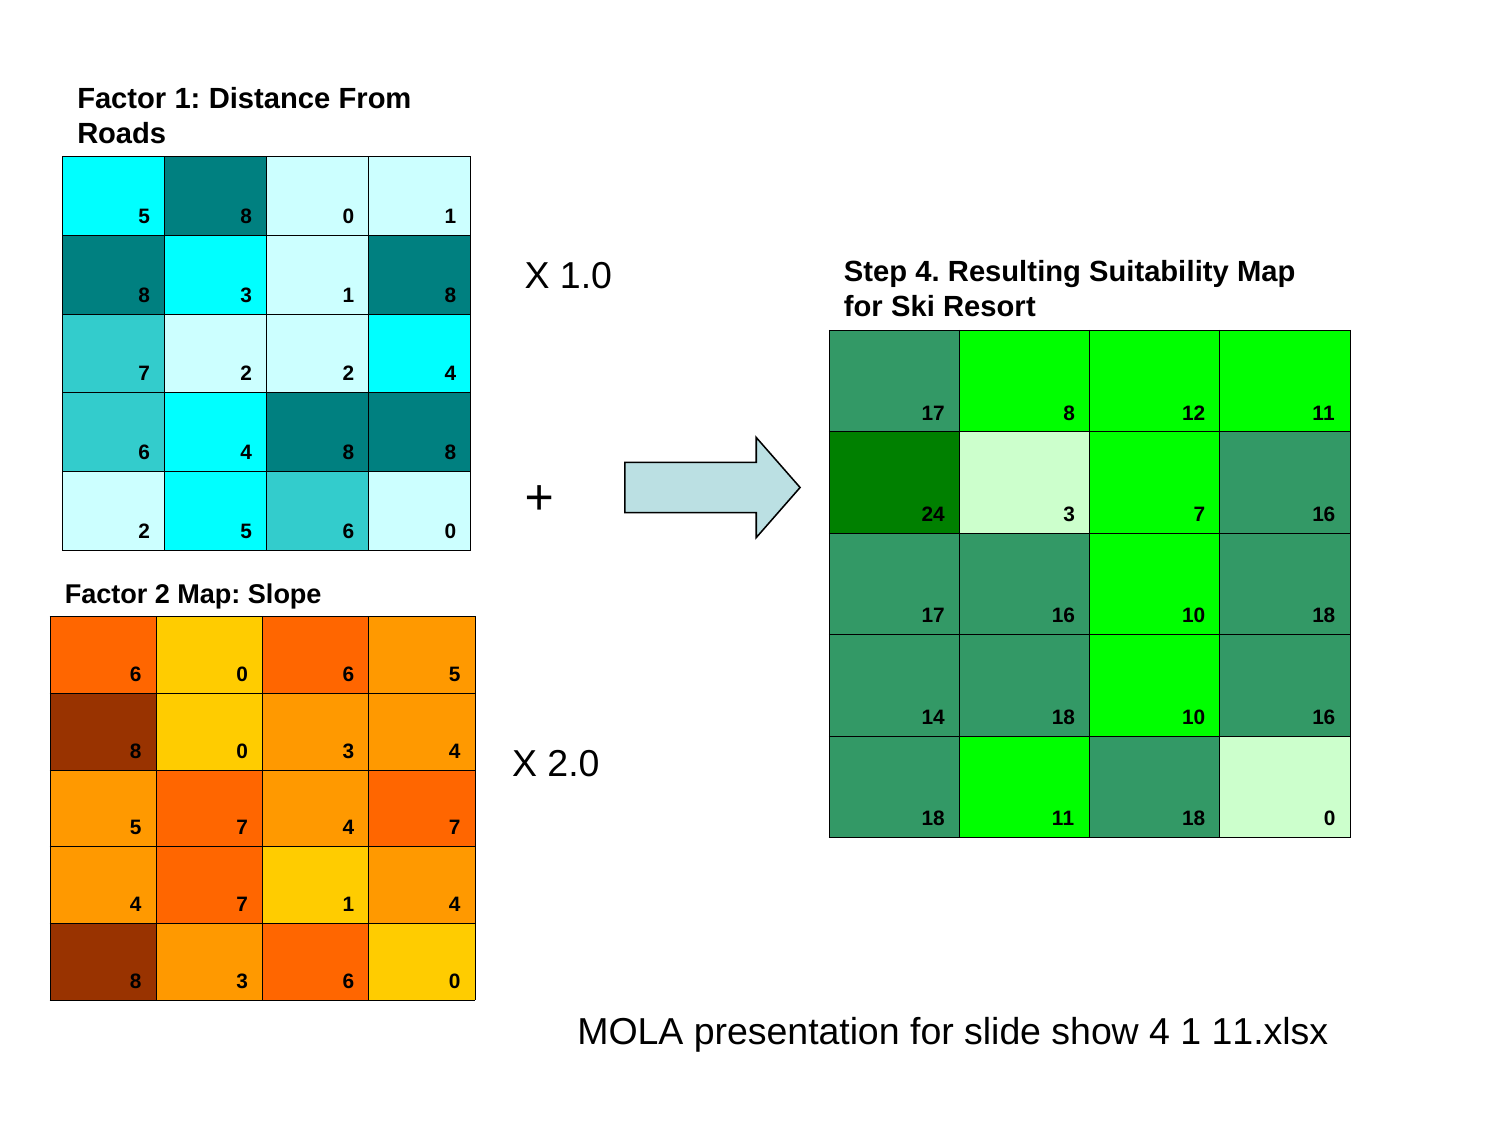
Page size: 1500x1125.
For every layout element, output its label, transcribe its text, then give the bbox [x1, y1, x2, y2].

table_cell 1 [369, 157, 470, 235]
table_cell 8 [369, 236, 470, 314]
table_cell 11 [1220, 331, 1350, 431]
table_cell 18 [960, 635, 1089, 736]
table_cell 2 [267, 315, 368, 392]
table_cell 16 [1220, 432, 1350, 533]
table_cell 3 [960, 432, 1089, 533]
table_cell 14 [830, 635, 959, 736]
table_cell 17 [830, 331, 959, 431]
table_cell 5 [51, 771, 156, 846]
table_cell 6 [263, 924, 368, 1000]
table_cell 6 [63, 393, 164, 471]
table_cell 8 [51, 924, 156, 1000]
table_cell 4 [369, 315, 470, 392]
table_cell 4 [165, 393, 266, 471]
table_cell 6 [267, 472, 368, 550]
table_cell 0 [369, 472, 470, 550]
table_cell 5 [369, 617, 475, 693]
table_cell 7 [157, 771, 262, 846]
table_cell 1 [263, 847, 368, 923]
table_header Factor 1: Distance From Roads [62, 62, 471, 156]
table_cell 12 [1090, 331, 1219, 431]
table_cell 8 [165, 157, 266, 235]
table_cell 3 [157, 924, 262, 1000]
table_cell 11 [960, 737, 1089, 837]
text_box + [509, 456, 601, 532]
table_header Step 4. Resulting Suitability Map for Ski Resort [829, 225, 1350, 330]
table_cell 24 [830, 432, 959, 533]
table_cell 8 [960, 331, 1089, 431]
table_cell 6 [51, 617, 156, 693]
table_cell 16 [960, 534, 1089, 634]
table_cell 18 [830, 737, 959, 837]
table_cell 6 [263, 617, 368, 693]
table_cell 3 [165, 236, 266, 314]
table_cell 2 [165, 315, 266, 392]
table_cell 8 [267, 393, 368, 471]
text_box [624, 437, 801, 538]
table_cell 0 [1220, 737, 1350, 837]
table_cell 4 [51, 847, 156, 923]
table_header Factor 2 Map: Slope [50, 512, 369, 616]
table_cell 4 [369, 694, 475, 770]
table_cell 5 [63, 157, 164, 235]
table_cell 4 [263, 771, 368, 846]
table_cell 0 [369, 924, 475, 1000]
table_cell 2 [63, 472, 164, 550]
table_cell 8 [51, 694, 156, 770]
table_cell 0 [267, 157, 368, 235]
table_cell 16 [1220, 635, 1350, 736]
table_cell 7 [157, 847, 262, 923]
table_cell 7 [63, 315, 164, 392]
table_cell 18 [1220, 534, 1350, 634]
table_cell 7 [369, 771, 475, 846]
table_cell 1 [267, 236, 368, 314]
table_cell 3 [263, 694, 368, 770]
table_cell 10 [1090, 534, 1219, 634]
table_cell 7 [1090, 432, 1219, 533]
table_cell 10 [1090, 635, 1219, 736]
table_cell 8 [63, 236, 164, 314]
text_box MOLA presentation for slide show 4 1 11.xlsx [562, 999, 1401, 1106]
table_cell 4 [369, 847, 475, 923]
table_header [369, 512, 475, 616]
table_cell 0 [157, 694, 262, 770]
table_cell 8 [369, 393, 470, 471]
table_cell 18 [1090, 737, 1219, 837]
table_cell 5 [165, 472, 266, 550]
text_box X 2.0 [497, 730, 615, 792]
table_cell 17 [830, 534, 959, 634]
table_cell 0 [157, 617, 262, 693]
text_box X 1.0 [509, 243, 628, 304]
